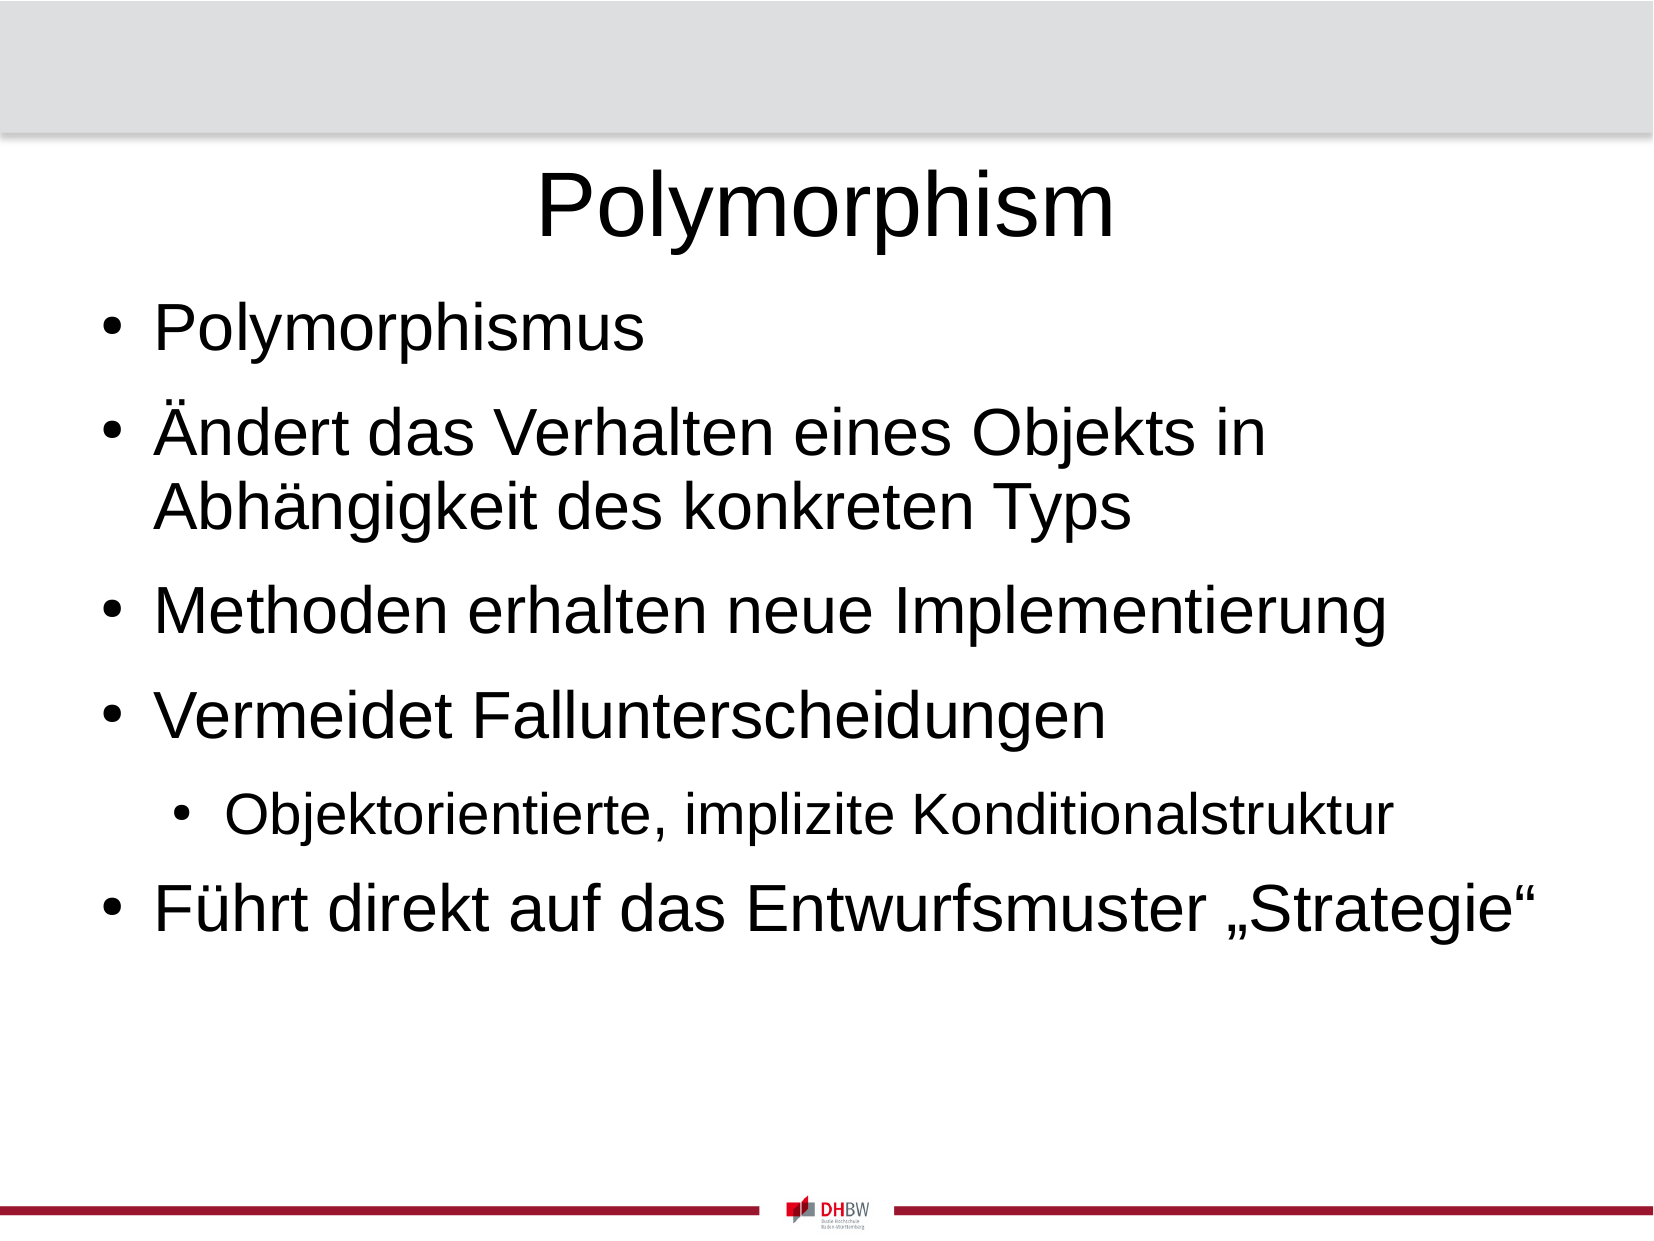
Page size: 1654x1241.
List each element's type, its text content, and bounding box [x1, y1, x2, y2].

list Polymorphismus Ändert das Verhalten eines Objekts in Abhängigkeit des konkreten Typs Methoden erhalten neue Implementierung Vermeidet Fallunterscheidungen Objektorientierte, implizite Konditionalstruktur Führt direkt auf das Entwurfsmuster „Strategie“ [82, 290, 1571, 1010]
picture [0, 1, 1654, 1237]
title Polymorphism [82, 49, 1571, 257]
